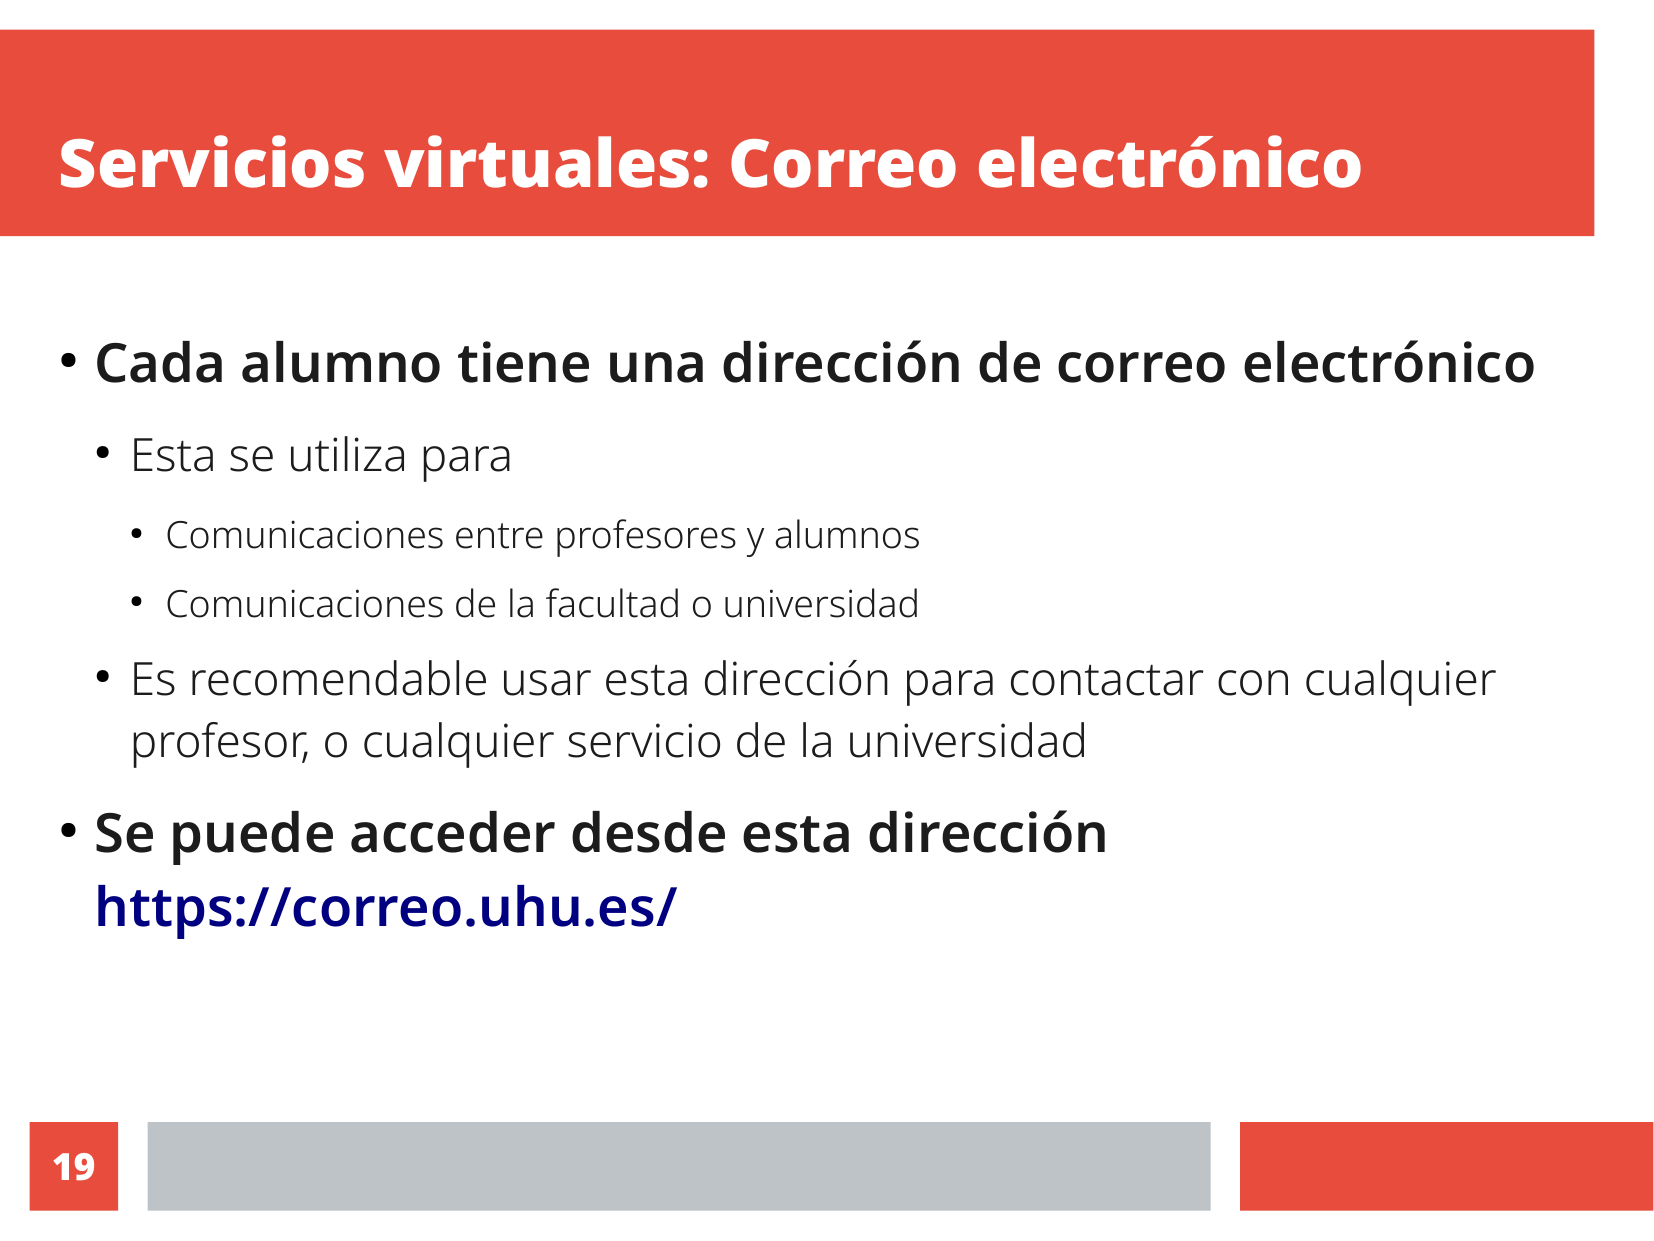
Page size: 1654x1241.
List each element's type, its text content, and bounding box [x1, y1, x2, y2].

title Servicios virtuales: Correo electrónico [59, 59, 1595, 207]
list Cada alumno tiene una dirección de correo electrónico Esta se utiliza para Comunicaciones entre profesores y alumnos Comunicaciones de la facultad o universidad Es recomendable usar esta dirección para contactar con cualquier profesor, o cualquier servicio de la universidad Se puede acceder desde esta dirección https://correo.uhu.es/ [59, 324, 1565, 1093]
